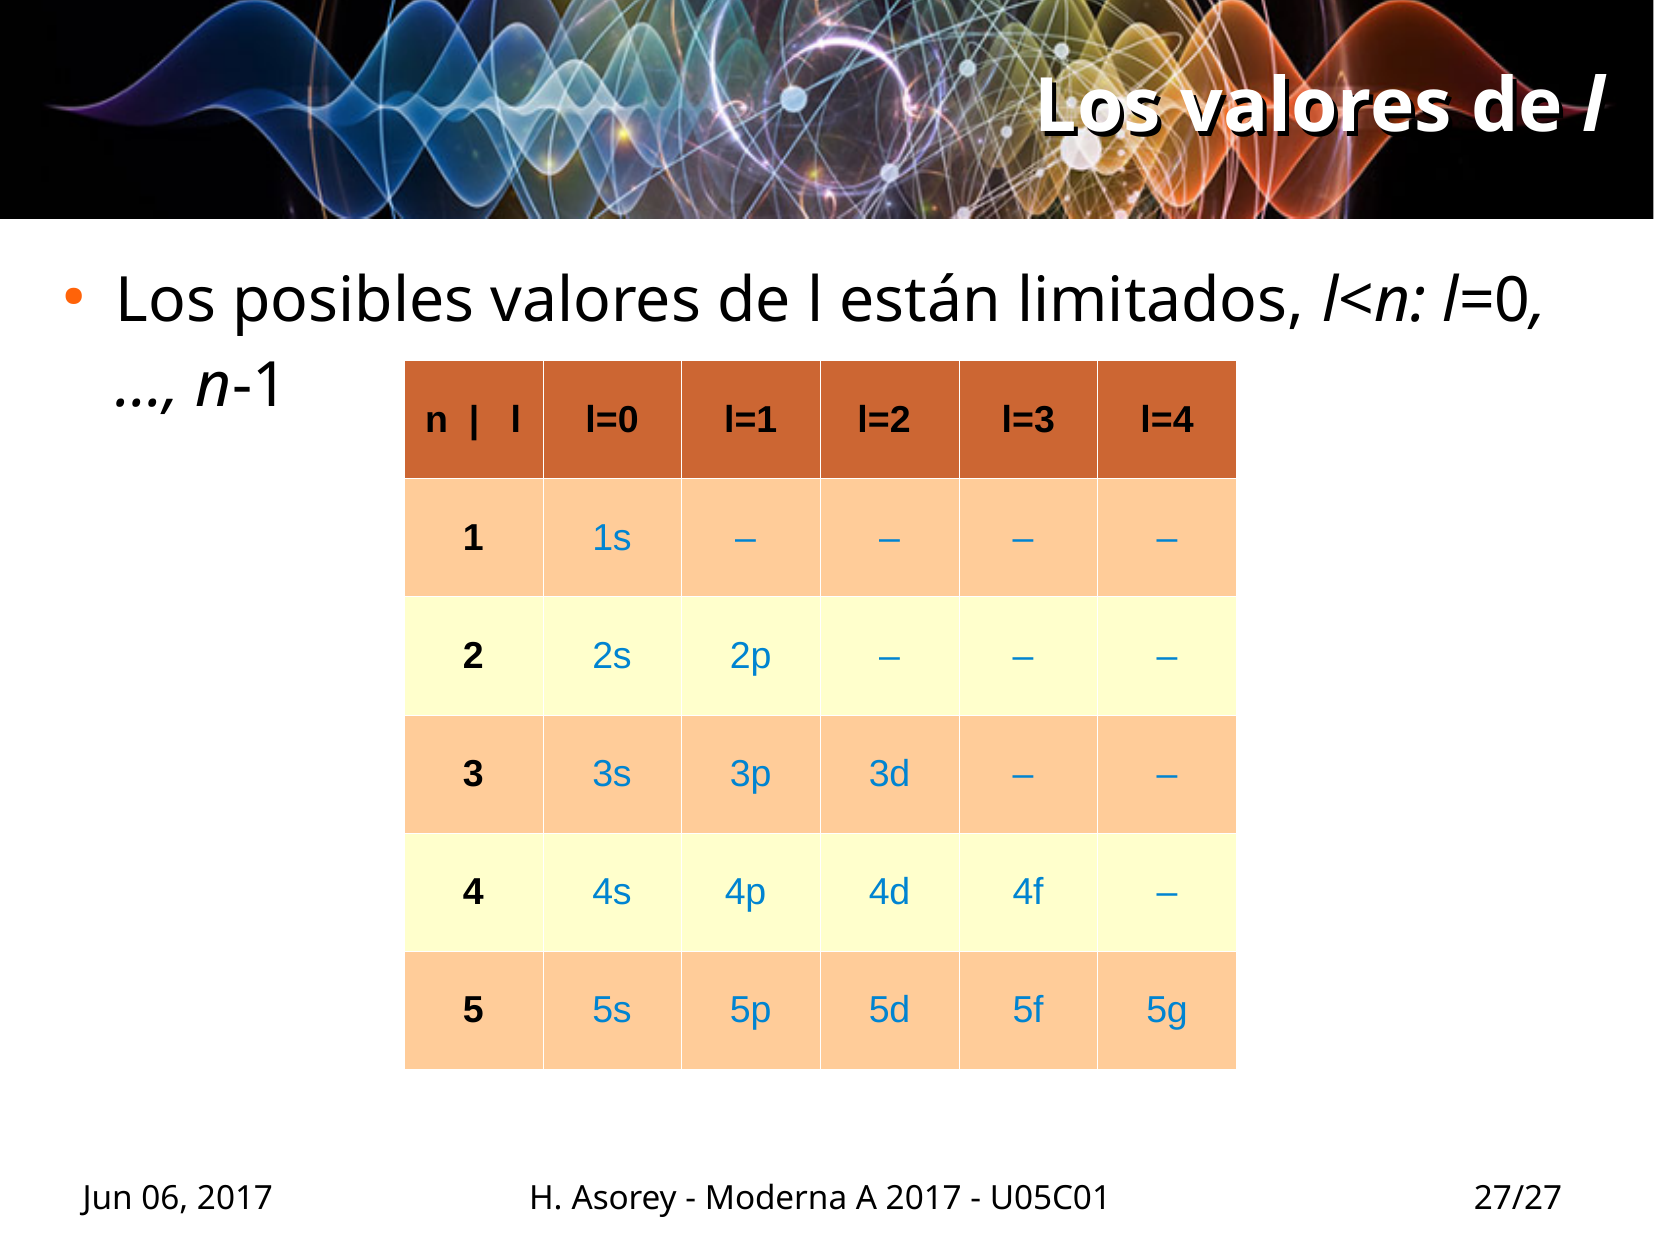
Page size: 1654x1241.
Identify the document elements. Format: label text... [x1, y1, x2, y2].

table_header l=3 [960, 361, 1097, 478]
table_cell – [960, 716, 1097, 833]
table_cell – [960, 479, 1097, 596]
picture [0, 0, 1654, 219]
table_cell – [960, 597, 1097, 715]
table_cell 1s [544, 479, 681, 596]
table_cell 4d [821, 834, 959, 951]
table_header l=0 [544, 361, 681, 478]
table_cell 2p [682, 597, 820, 715]
table_cell – [821, 597, 959, 715]
table_cell 1 [405, 479, 543, 596]
table_cell 5s [544, 952, 681, 1069]
table_cell 4 [405, 834, 543, 951]
table_cell 5g [1098, 952, 1236, 1069]
table_cell 3p [682, 716, 820, 833]
table_header l=1 [682, 361, 820, 478]
table_cell – [821, 479, 959, 596]
table_header l=2 [821, 361, 959, 478]
list Los posibles valores de l están limitados, l<n: l=0, …, n-1 [45, 255, 1606, 1156]
table_cell 5p [682, 952, 820, 1069]
table_cell 5f [960, 952, 1097, 1069]
table_cell – [1098, 834, 1236, 951]
title Los valores de l [45, 15, 1606, 191]
table_header n | l [405, 361, 543, 478]
table_cell 4p [682, 834, 820, 951]
table_cell 3s [544, 716, 681, 833]
table_cell 3d [821, 716, 959, 833]
table_cell 4s [544, 834, 681, 951]
table_cell 5d [821, 952, 959, 1069]
table_header l=4 [1098, 361, 1236, 478]
table_cell 4f [960, 834, 1097, 951]
table_cell – [1098, 597, 1236, 715]
table_cell 3 [405, 716, 543, 833]
table_cell – [682, 479, 820, 596]
table_cell 2s [544, 597, 681, 715]
table_cell – [1098, 716, 1236, 833]
table_cell 2 [405, 597, 543, 715]
table_cell 5 [405, 952, 543, 1069]
table_cell – [1098, 479, 1236, 596]
